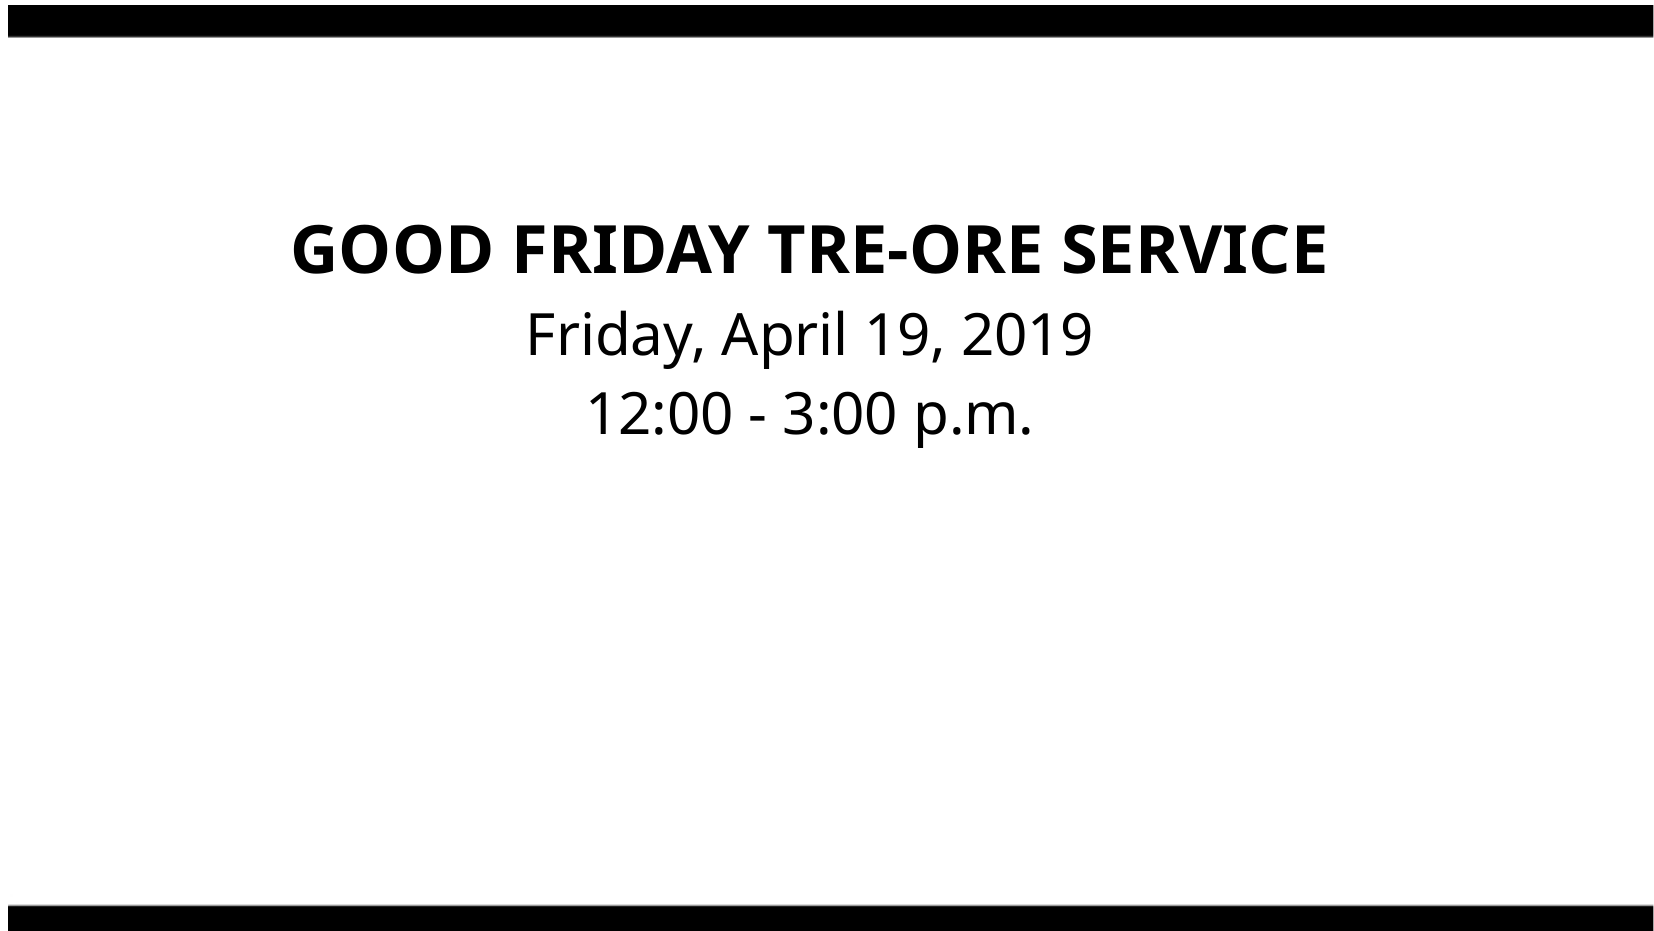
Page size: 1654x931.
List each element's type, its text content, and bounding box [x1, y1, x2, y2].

text_box GOOD FRIDAY TRE-ORE SERVICE Friday, April 19, 2019 12:00 - 3:00 p.m. [75, 195, 1546, 454]
picture [8, 5, 1654, 931]
